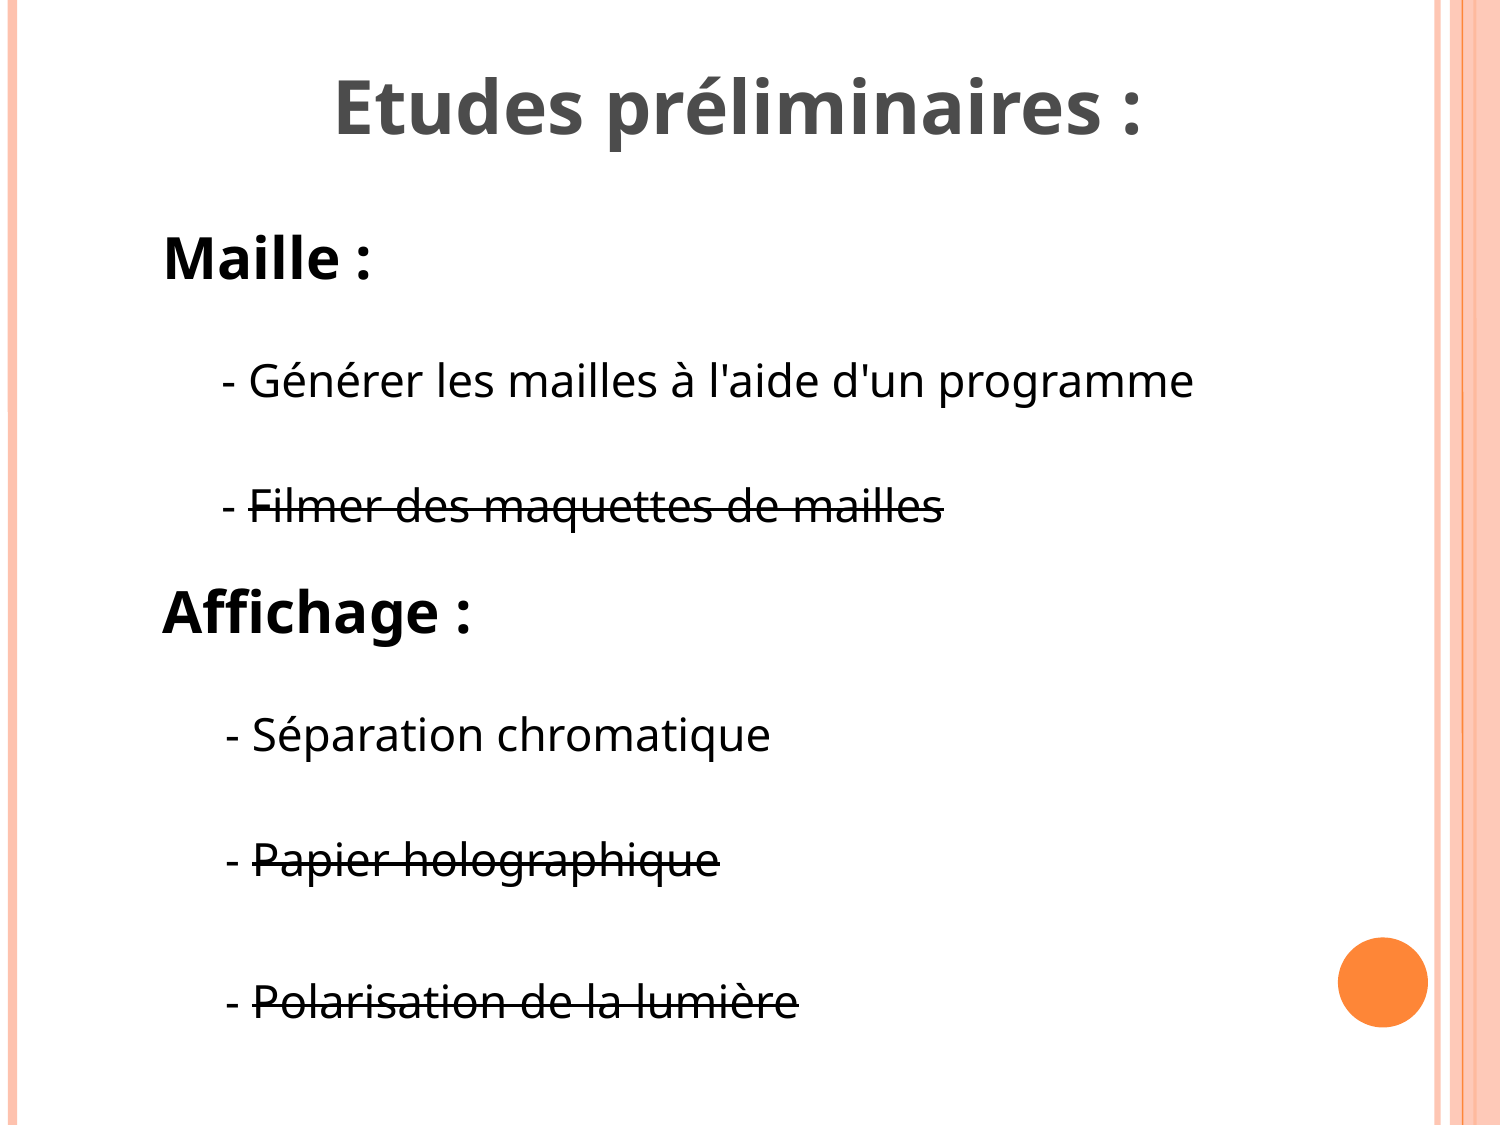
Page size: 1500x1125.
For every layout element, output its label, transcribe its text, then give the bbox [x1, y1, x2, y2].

text_box - Générer les mailles à l'aide d'un programme - Filmer des maquettes de mailles [206, 340, 1355, 562]
text_box Etudes préliminaires : [265, 47, 1211, 178]
text_box Affichage : [147, 563, 862, 650]
text_box - Séparation chromatique - Papier holographique - Polarisation de la lumière [210, 694, 1359, 1006]
text_box Maille : [147, 209, 862, 296]
